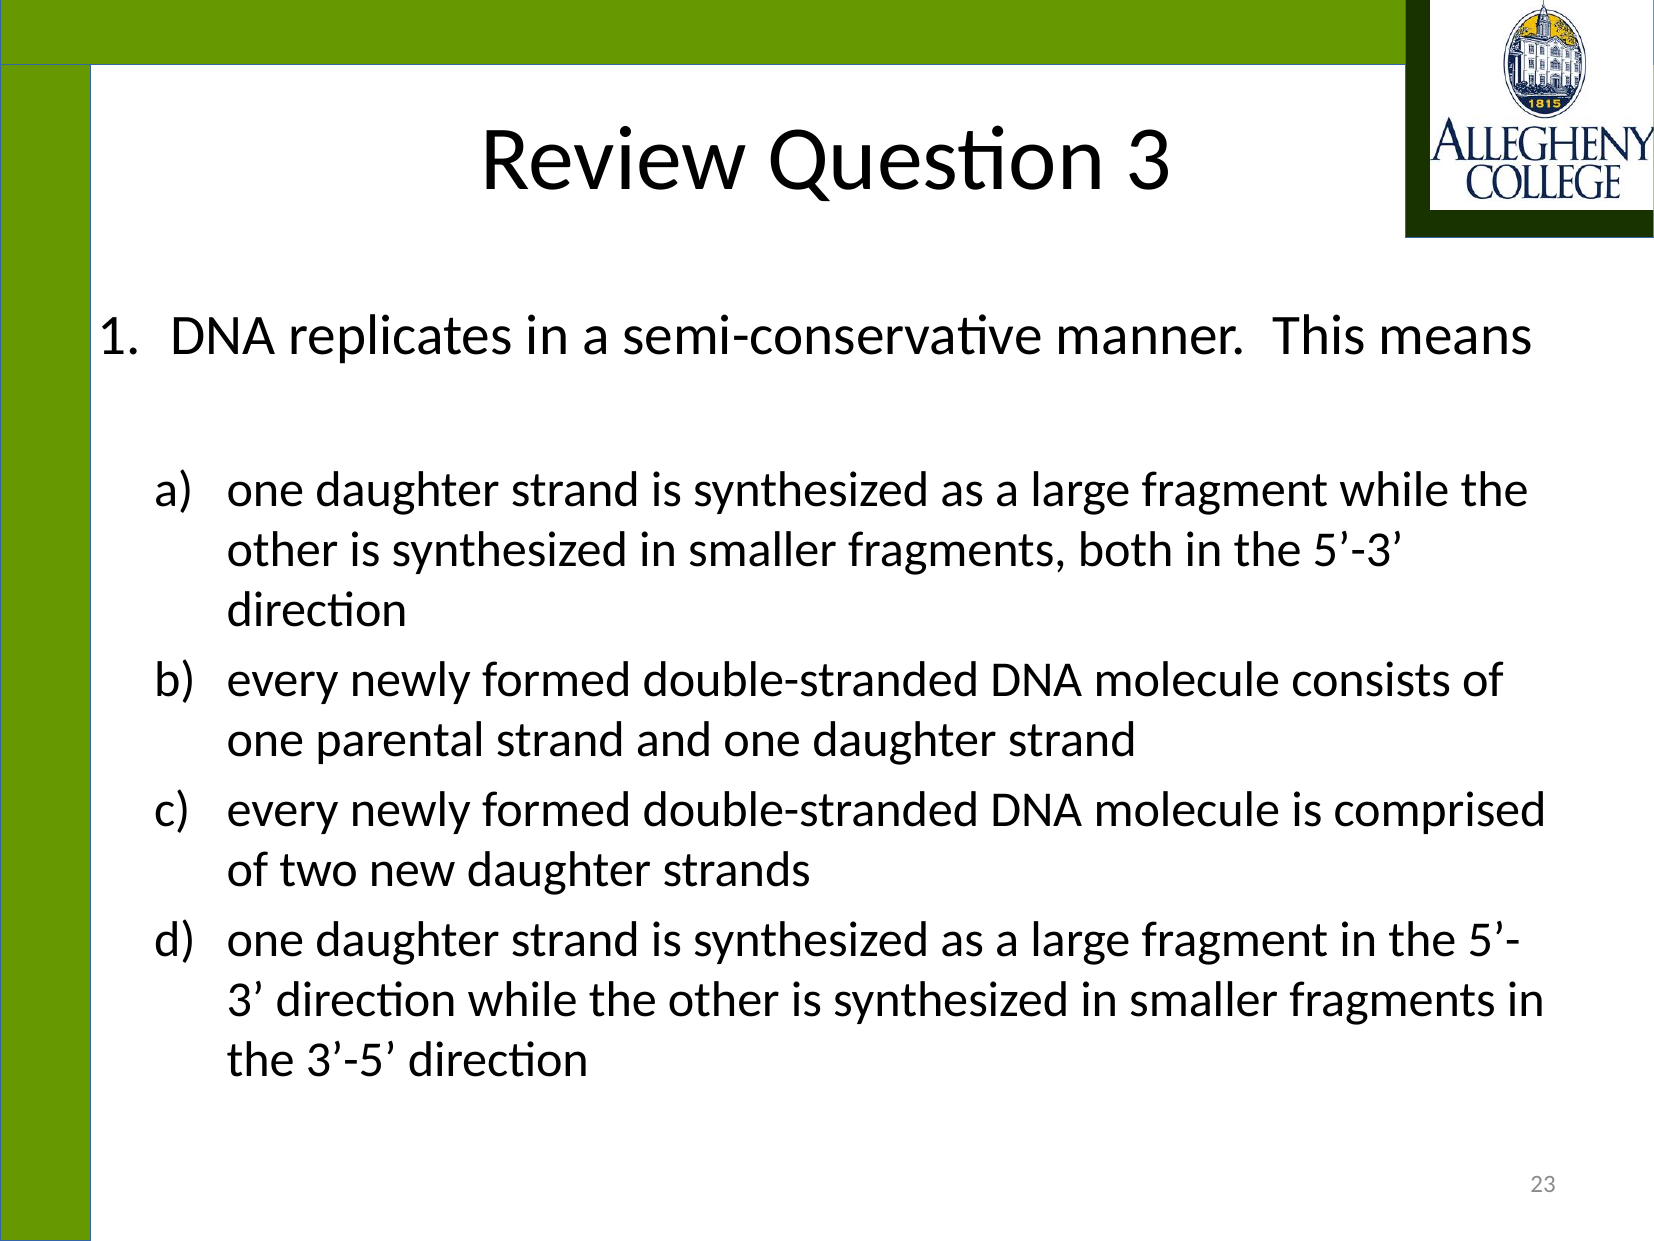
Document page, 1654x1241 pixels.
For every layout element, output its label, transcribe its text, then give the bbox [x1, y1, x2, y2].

picture [1430, 0, 1654, 210]
slide_number <number> [1185, 1149, 1571, 1216]
text_box [0, 0, 1654, 1241]
list DNA replicates in a semi-conservative manner. This means one daughter strand is synthesized as a large fragment while the other is synthesized in smaller fragments, both in the 5’-3’ direction every newly formed double-stranded DNA molecule consists of one parental strand and one daughter strand every newly formed double-stranded DNA molecule is comprised of two new daughter strands one daughter strand is synthesized as a large fragment in the 5’-3’ direction while the other is synthesized in smaller fragments in the 3’-5’ direction [91, 289, 1571, 1108]
title Review Question 3 [91, 65, 1571, 257]
